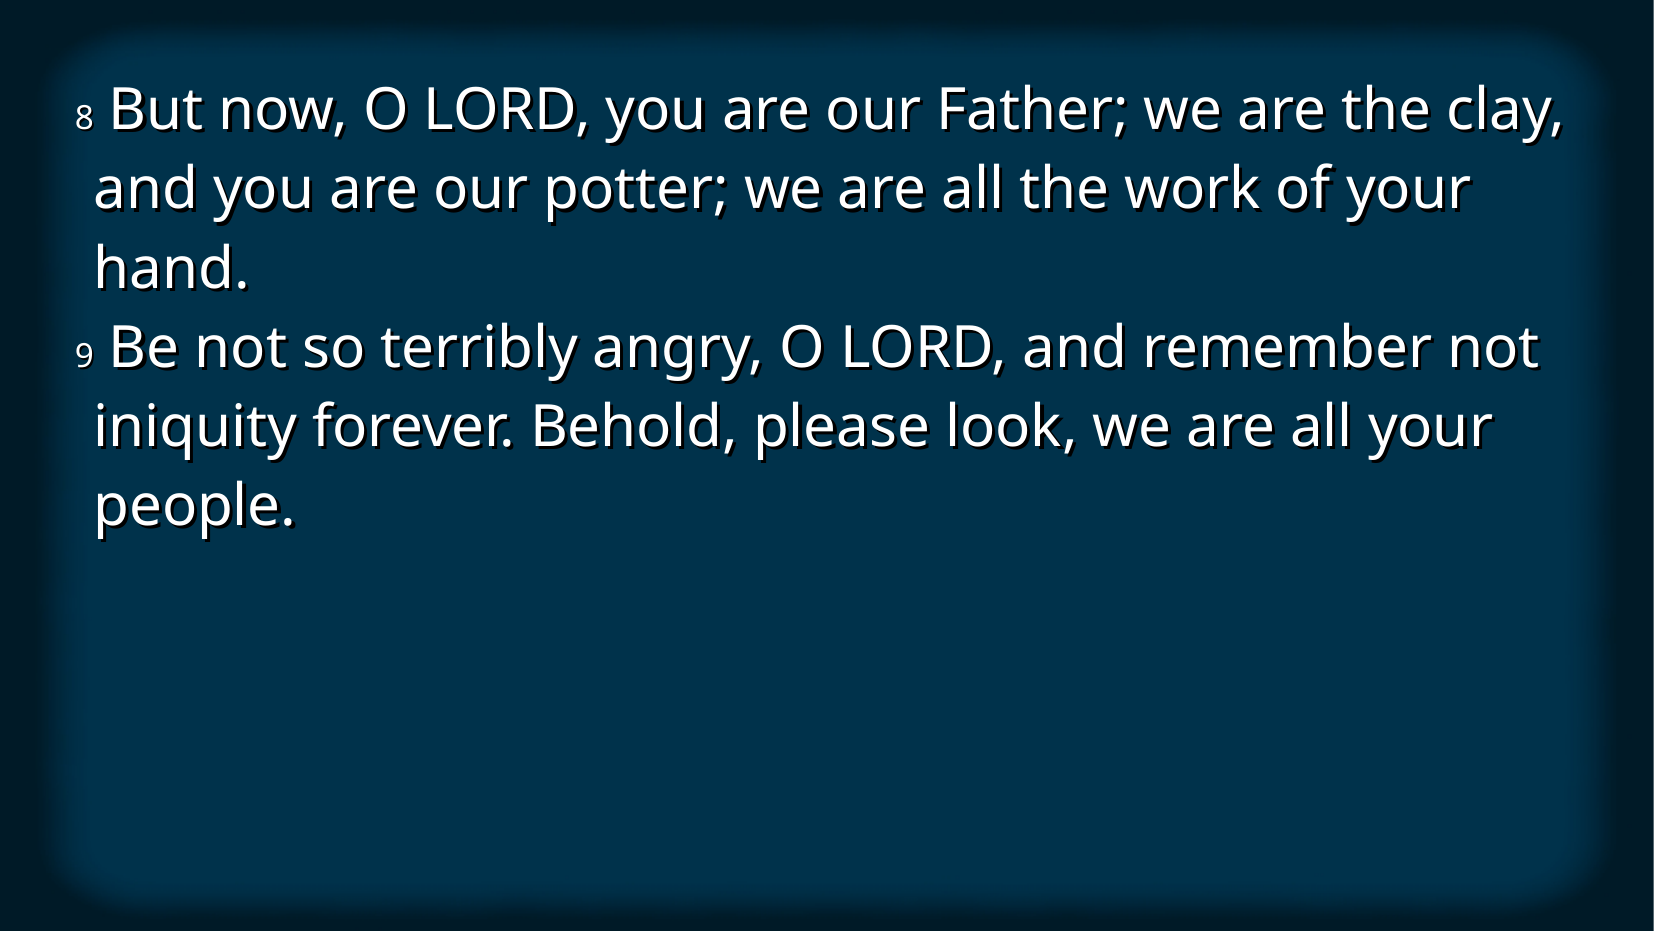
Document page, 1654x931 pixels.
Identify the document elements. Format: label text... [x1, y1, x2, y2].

picture [0, 0, 1654, 931]
text_box 8 But now, O LORD, you are our Father; we are the clay, and you are our potter; we are all the work of your hand. 9 Be not so terribly angry, O LORD, and remember not iniquity forever. Behold, please look, we are all your people. [60, 60, 1606, 539]
